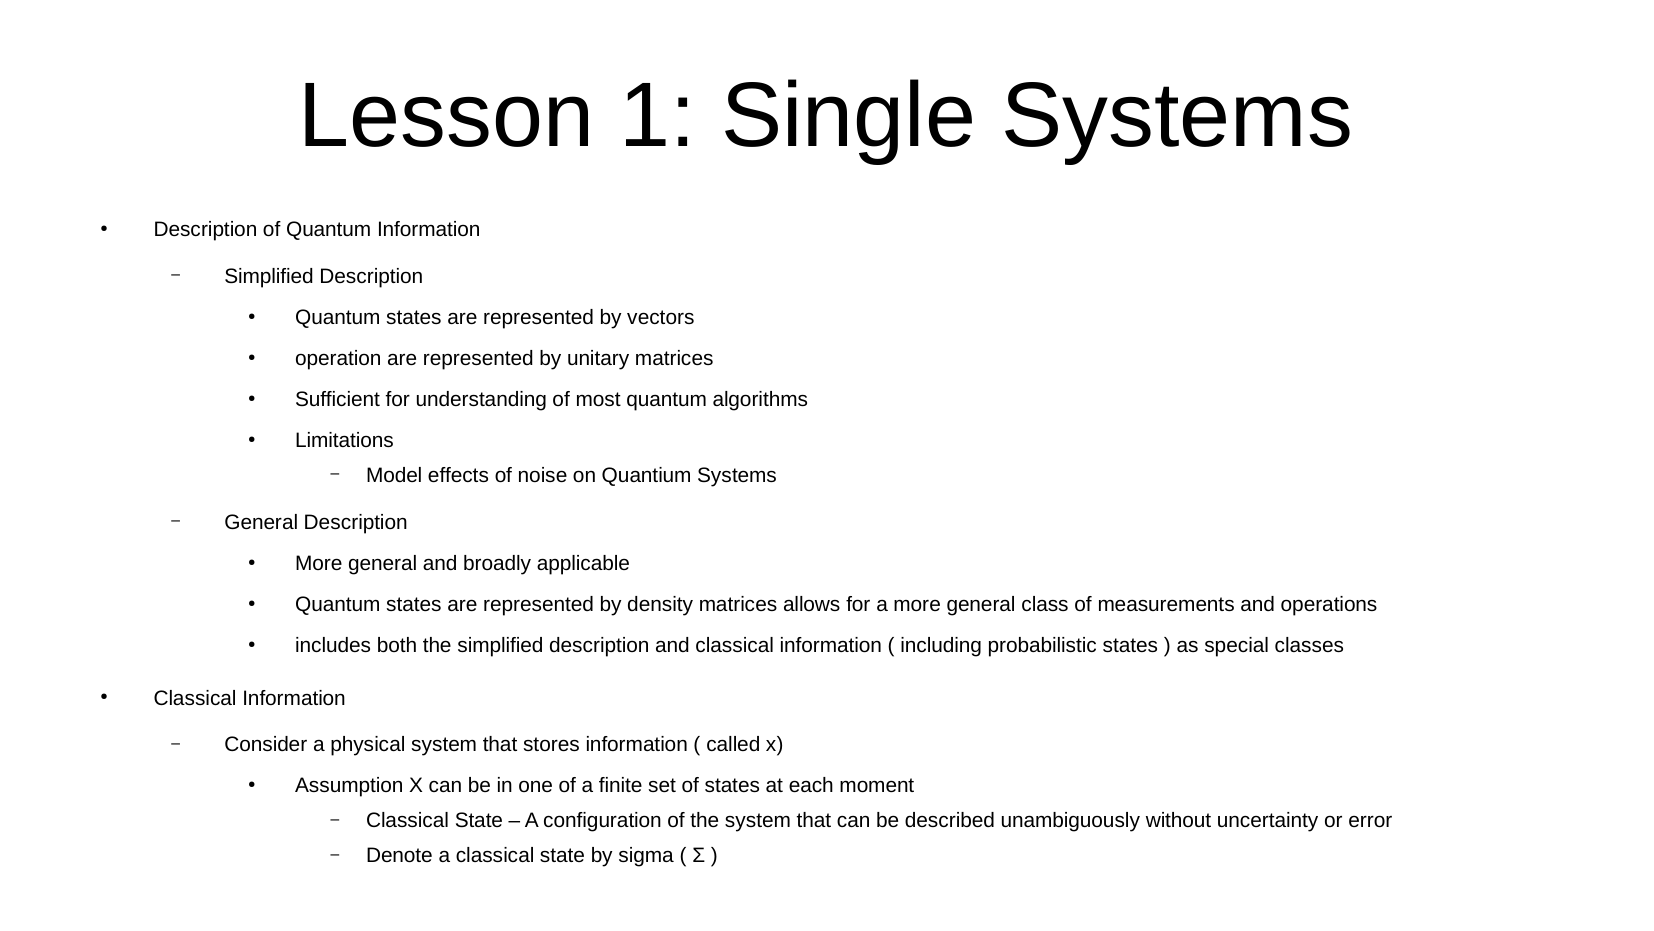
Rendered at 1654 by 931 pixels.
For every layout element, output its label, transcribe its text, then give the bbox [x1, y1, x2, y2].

title Lesson 1: Single Systems [82, 37, 1571, 193]
list Description of Quantum Information Simplified Description Quantum states are represented by vectors operation are represented by unitary matrices Sufficient for understanding of most quantum algorithms Limitations Model effects of noise on Quantium Systems General Description More general and broadly applicable Quantum states are represented by density matrices allows for a more general class of measurements and operations includes both the simplified description and classical information ( including probabilistic states ) as special classes Classical Information Consider a physical system that stores information ( called x) Assumption X can be in one of a finite set of states at each moment Classical State – A configuration of the system that can be described unambiguously without uncertainty or error Denote a classical state by sigma ( Σ ) [82, 217, 1613, 901]
